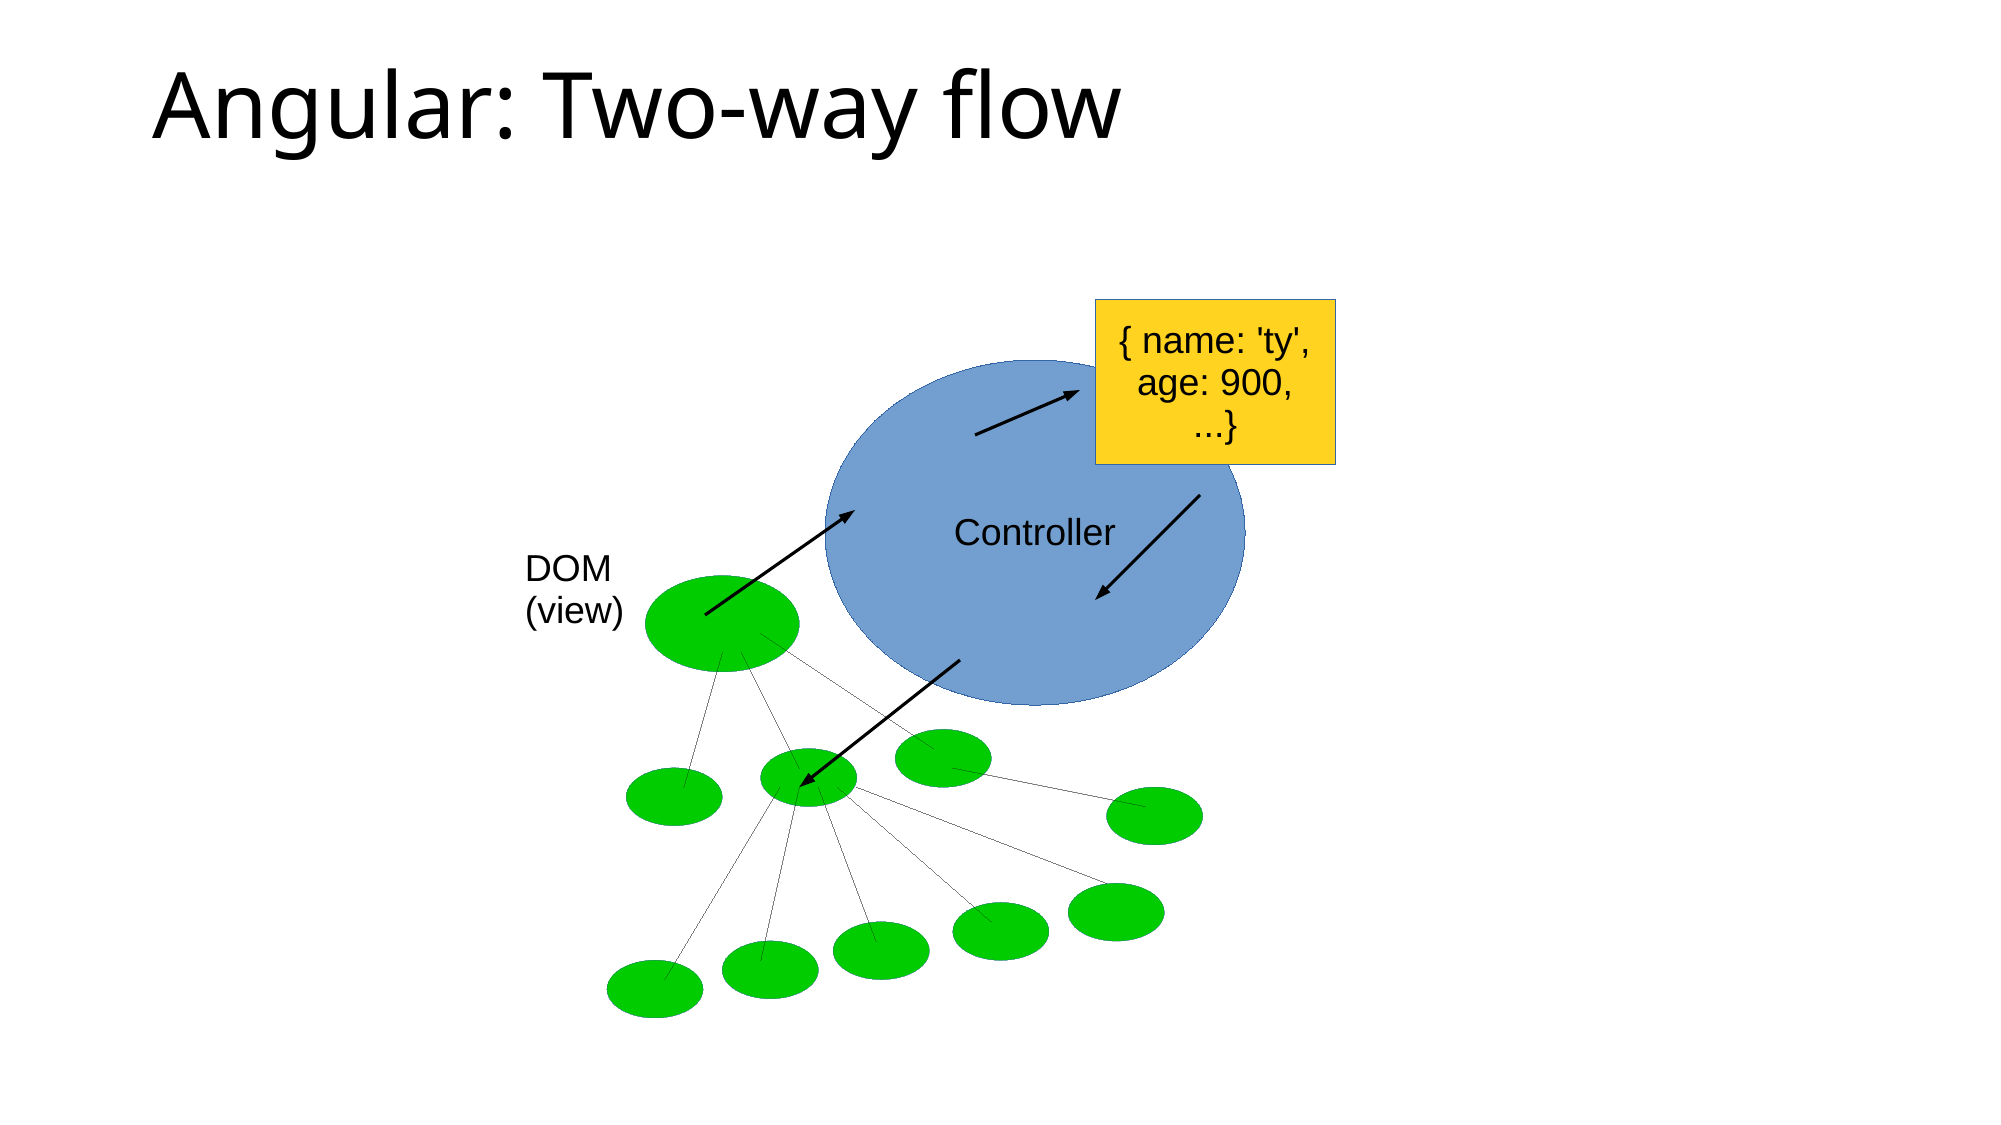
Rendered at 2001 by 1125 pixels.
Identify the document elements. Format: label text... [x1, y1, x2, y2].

text_box [1106, 787, 1203, 845]
text_box DOM (view) [510, 539, 661, 639]
title Angular: Two-way flow [137, 0, 1863, 218]
text_box [760, 748, 857, 807]
text_box Controller [825, 360, 1246, 706]
text_box [722, 940, 819, 999]
text_box [895, 729, 992, 788]
text_box [649, 575, 800, 672]
text_box [1068, 883, 1165, 942]
text_box [952, 902, 1049, 961]
text_box [626, 767, 723, 826]
text_box { name: 'ty', age: 900, ...} [1095, 299, 1336, 465]
text_box [833, 921, 930, 980]
text_box [606, 960, 704, 1018]
